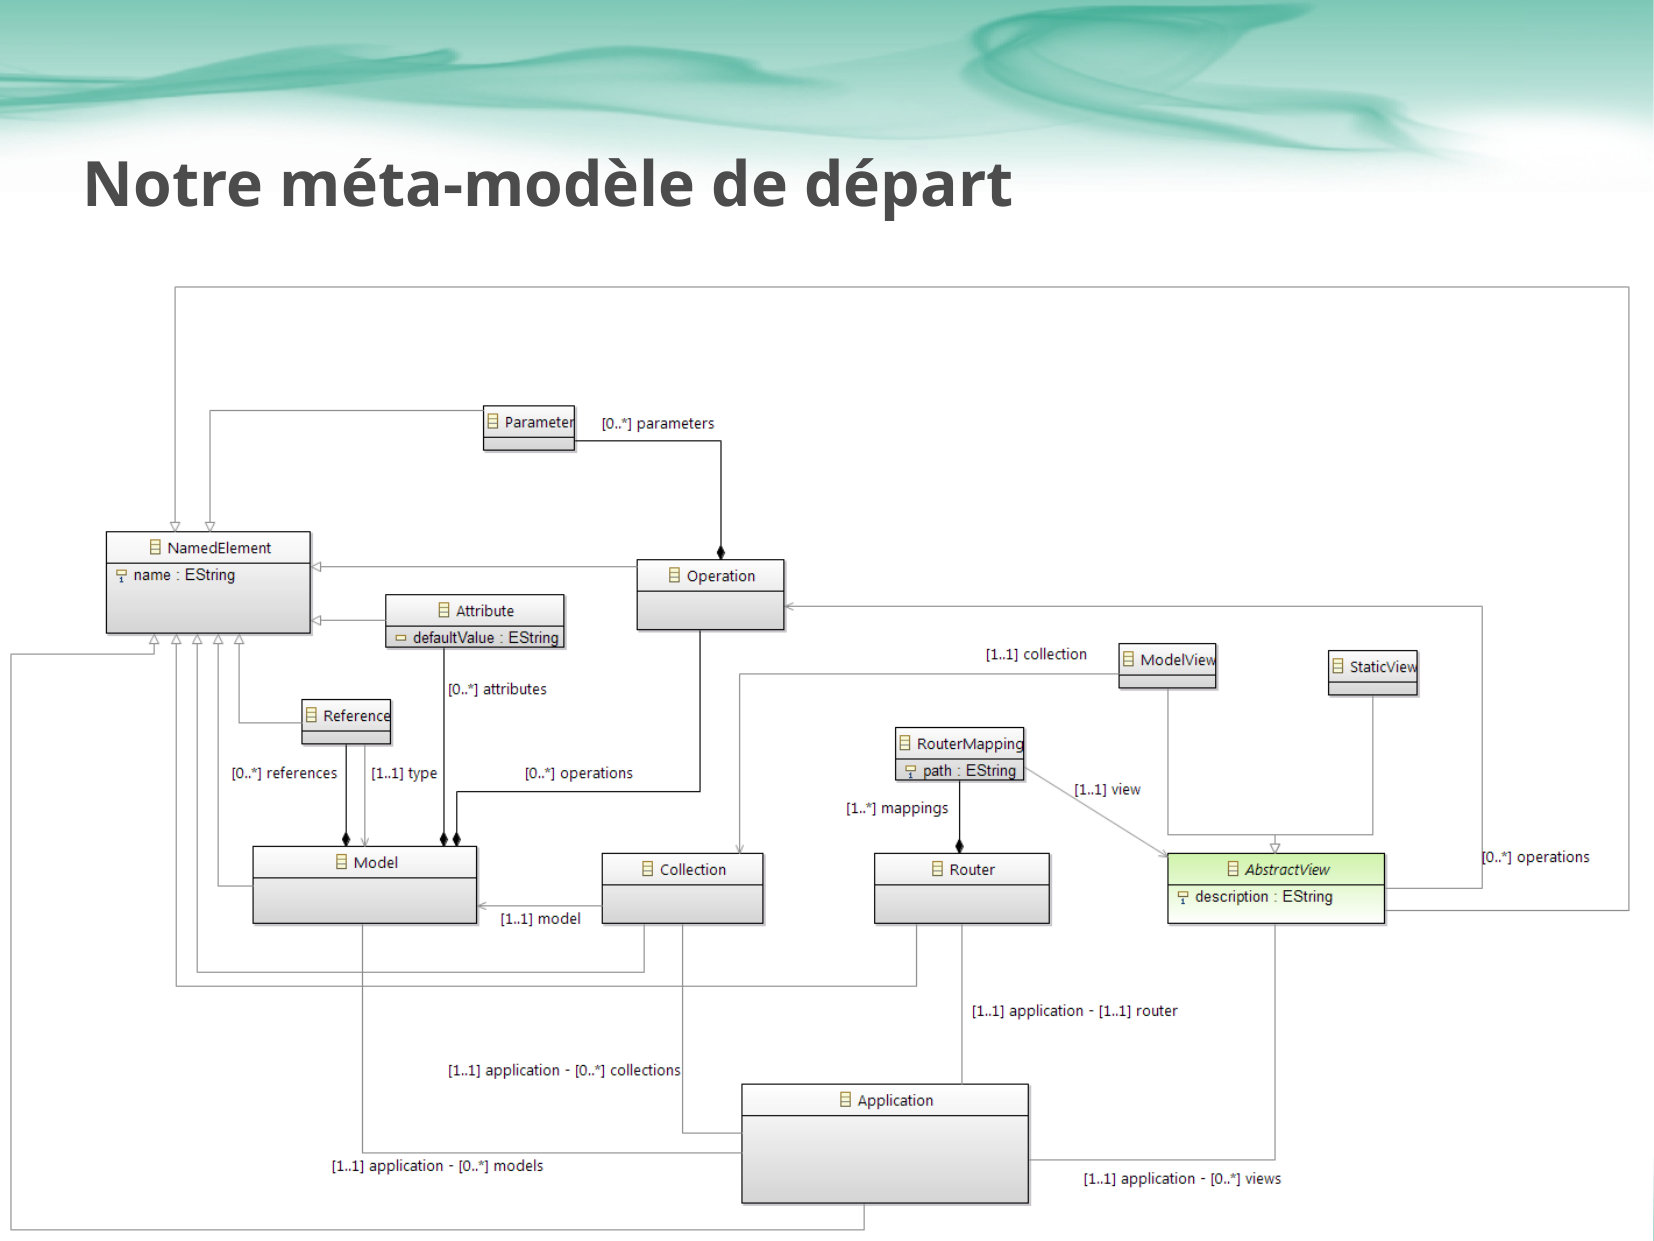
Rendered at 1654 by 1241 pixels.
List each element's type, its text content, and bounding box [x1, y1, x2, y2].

picture [0, 262, 1654, 1241]
title Notre méta-modèle de départ [82, 78, 1571, 262]
picture [0, 0, 1654, 192]
